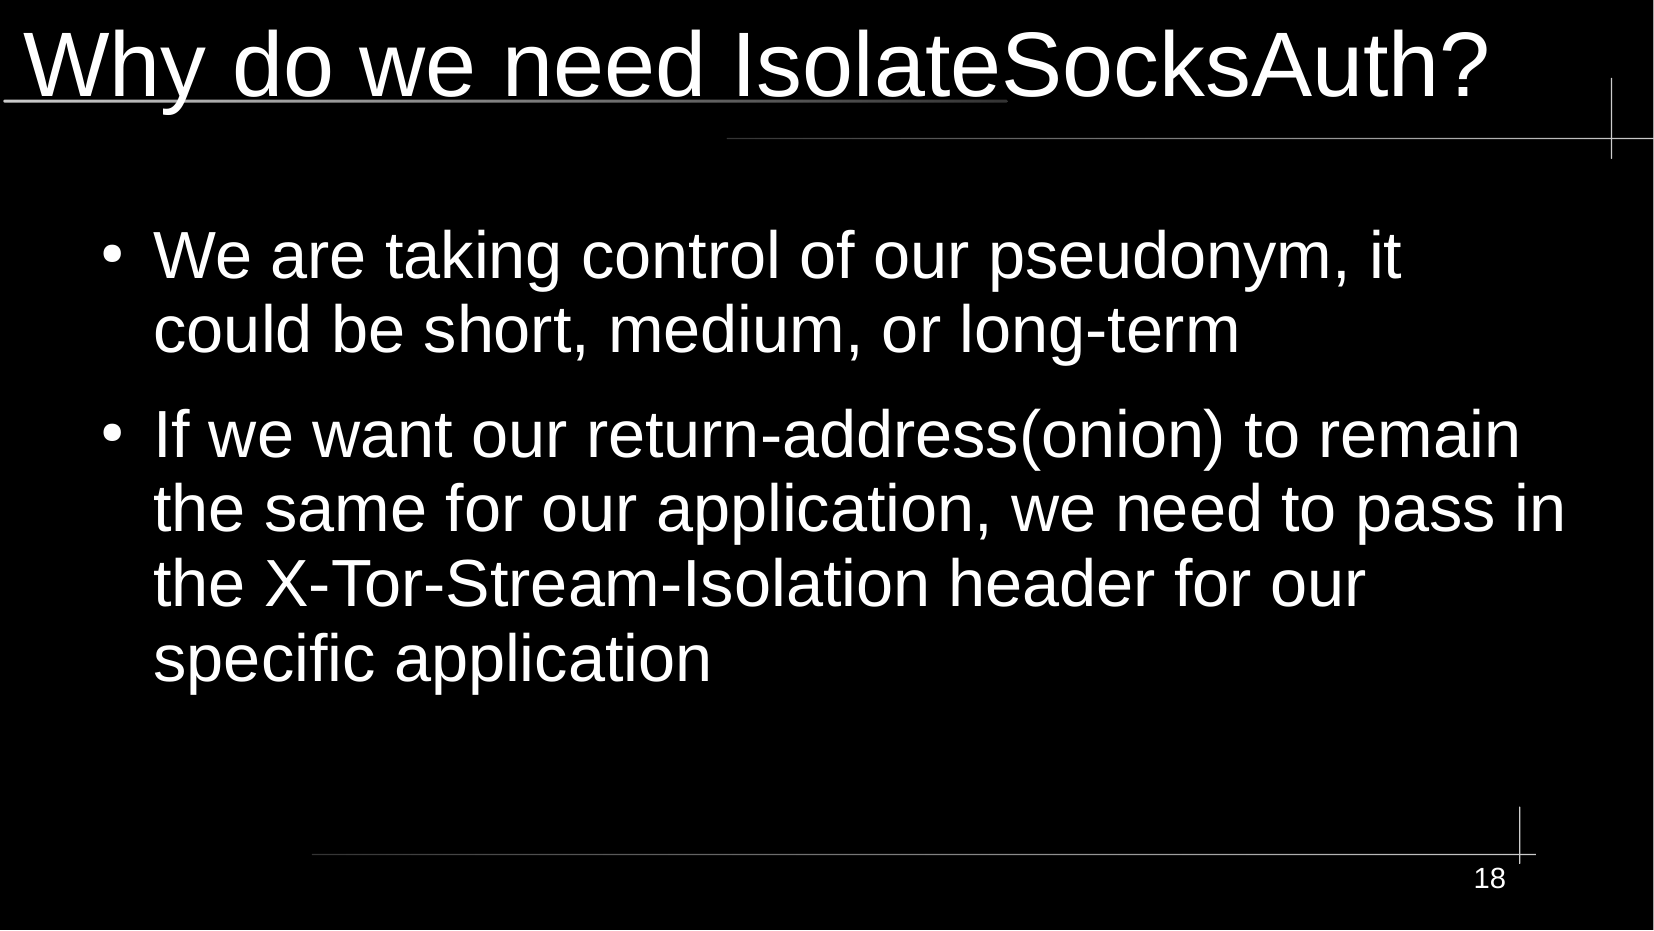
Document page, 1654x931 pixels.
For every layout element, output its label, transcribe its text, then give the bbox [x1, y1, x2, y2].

title Why do we need IsolateSocksAuth? [23, 11, 1589, 119]
list We are taking control of our pseudonym, it could be short, medium, or long-term If we want our return-address(onion) to remain the same for our application, we need to pass in the X-Tor-Stream-Isolation header for our specific application [82, 217, 1571, 758]
